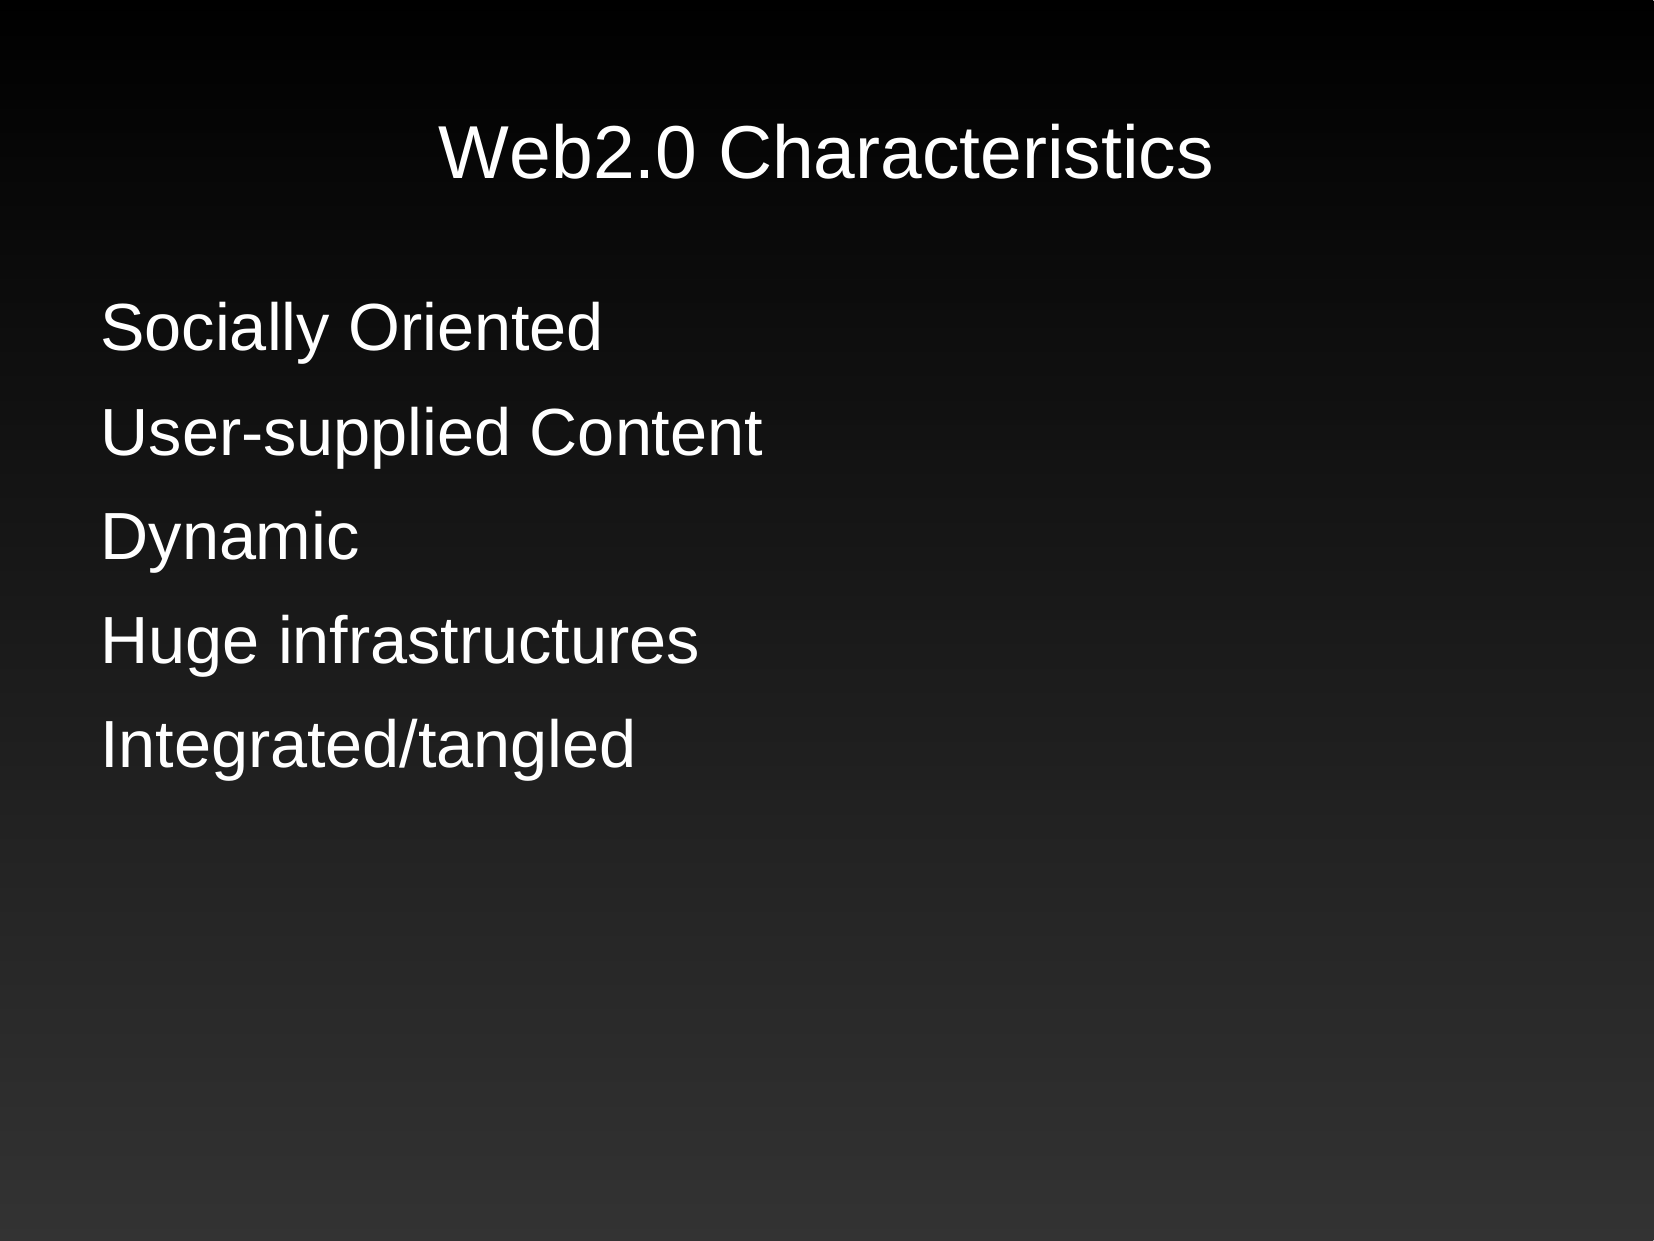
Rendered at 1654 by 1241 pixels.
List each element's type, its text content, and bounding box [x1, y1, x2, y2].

list Socially Oriented User-supplied Content Dynamic Huge infrastructures Integrated/tangled [82, 290, 1571, 1109]
title Web2.0 Characteristics [82, 49, 1571, 257]
